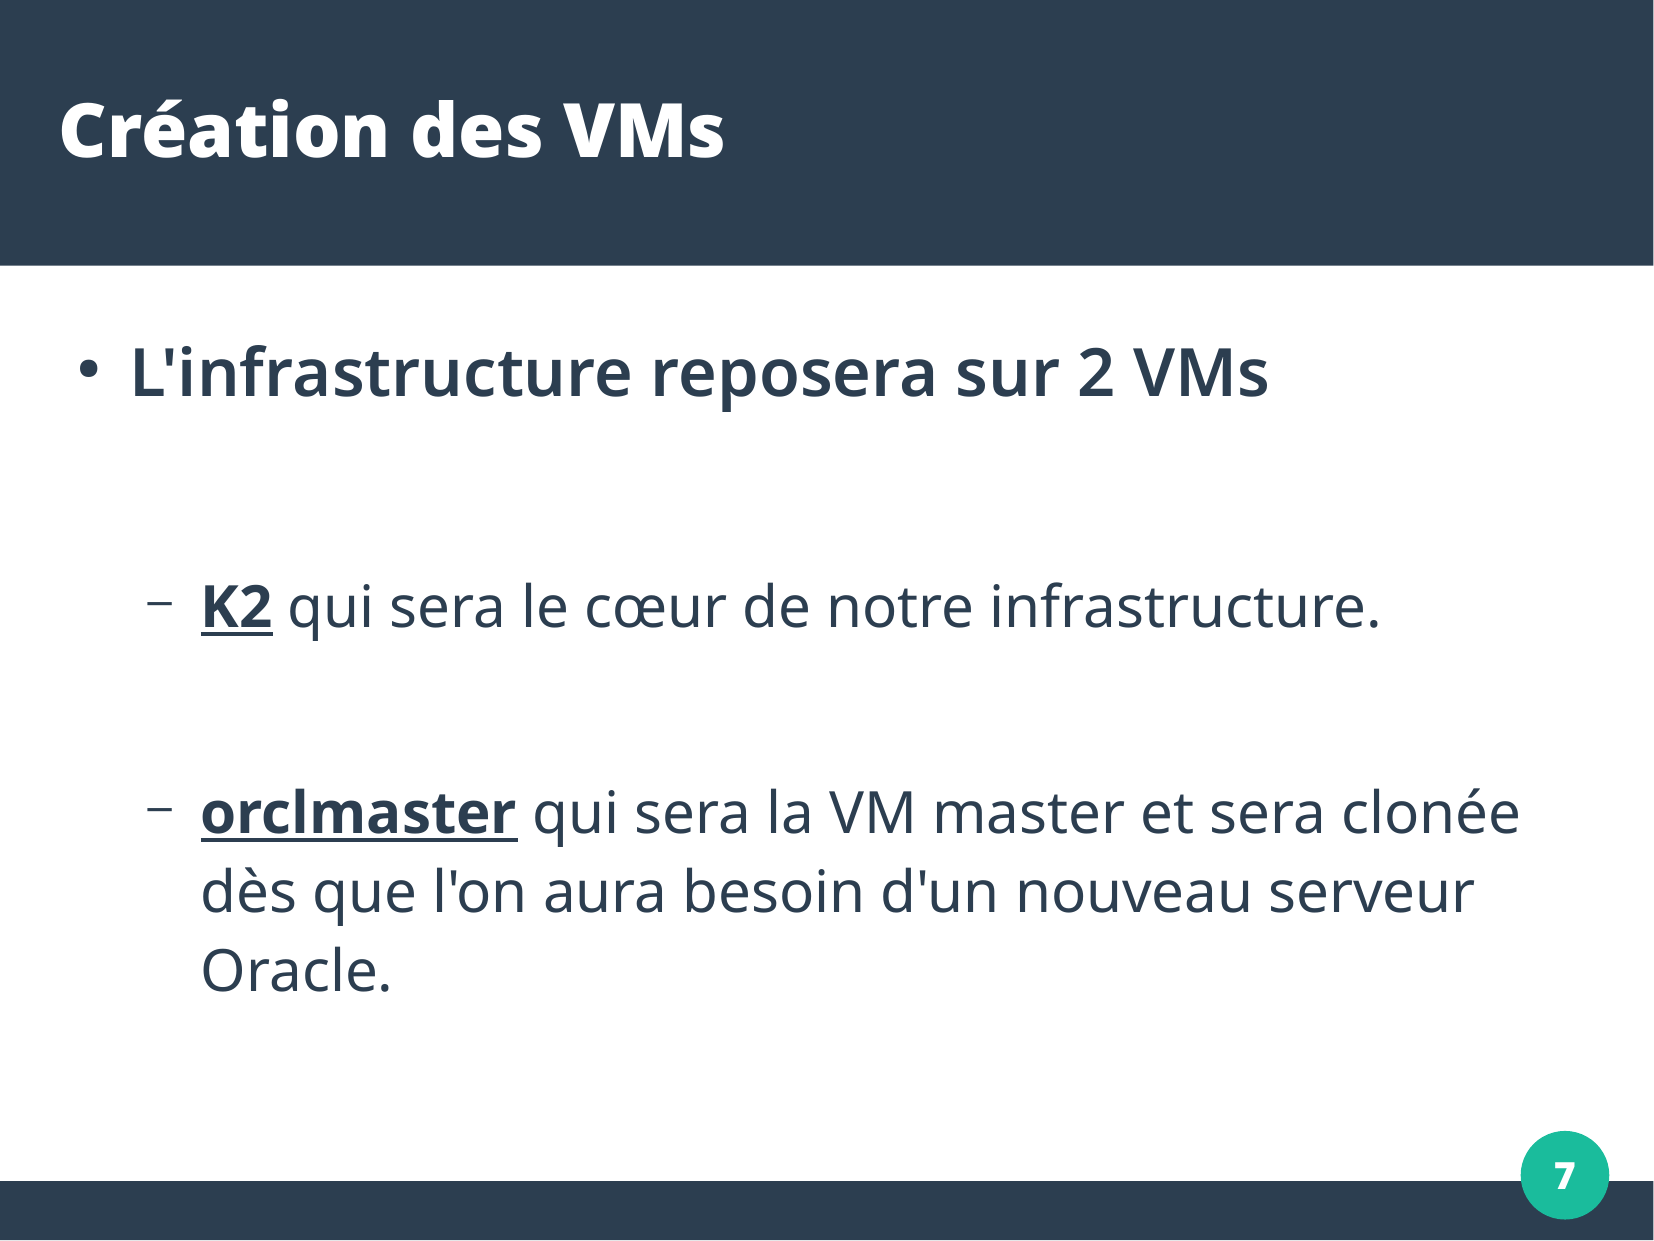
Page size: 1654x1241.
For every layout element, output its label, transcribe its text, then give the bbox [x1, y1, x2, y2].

title Création des VMs [59, 49, 1595, 207]
list L'infrastructure reposera sur 2 VMs K2 qui sera le cœur de notre infrastructure. orclmaster qui sera la VM master et sera clonée dès que l'on aura besoin d'un nouveau serveur Oracle. [59, 324, 1595, 1152]
